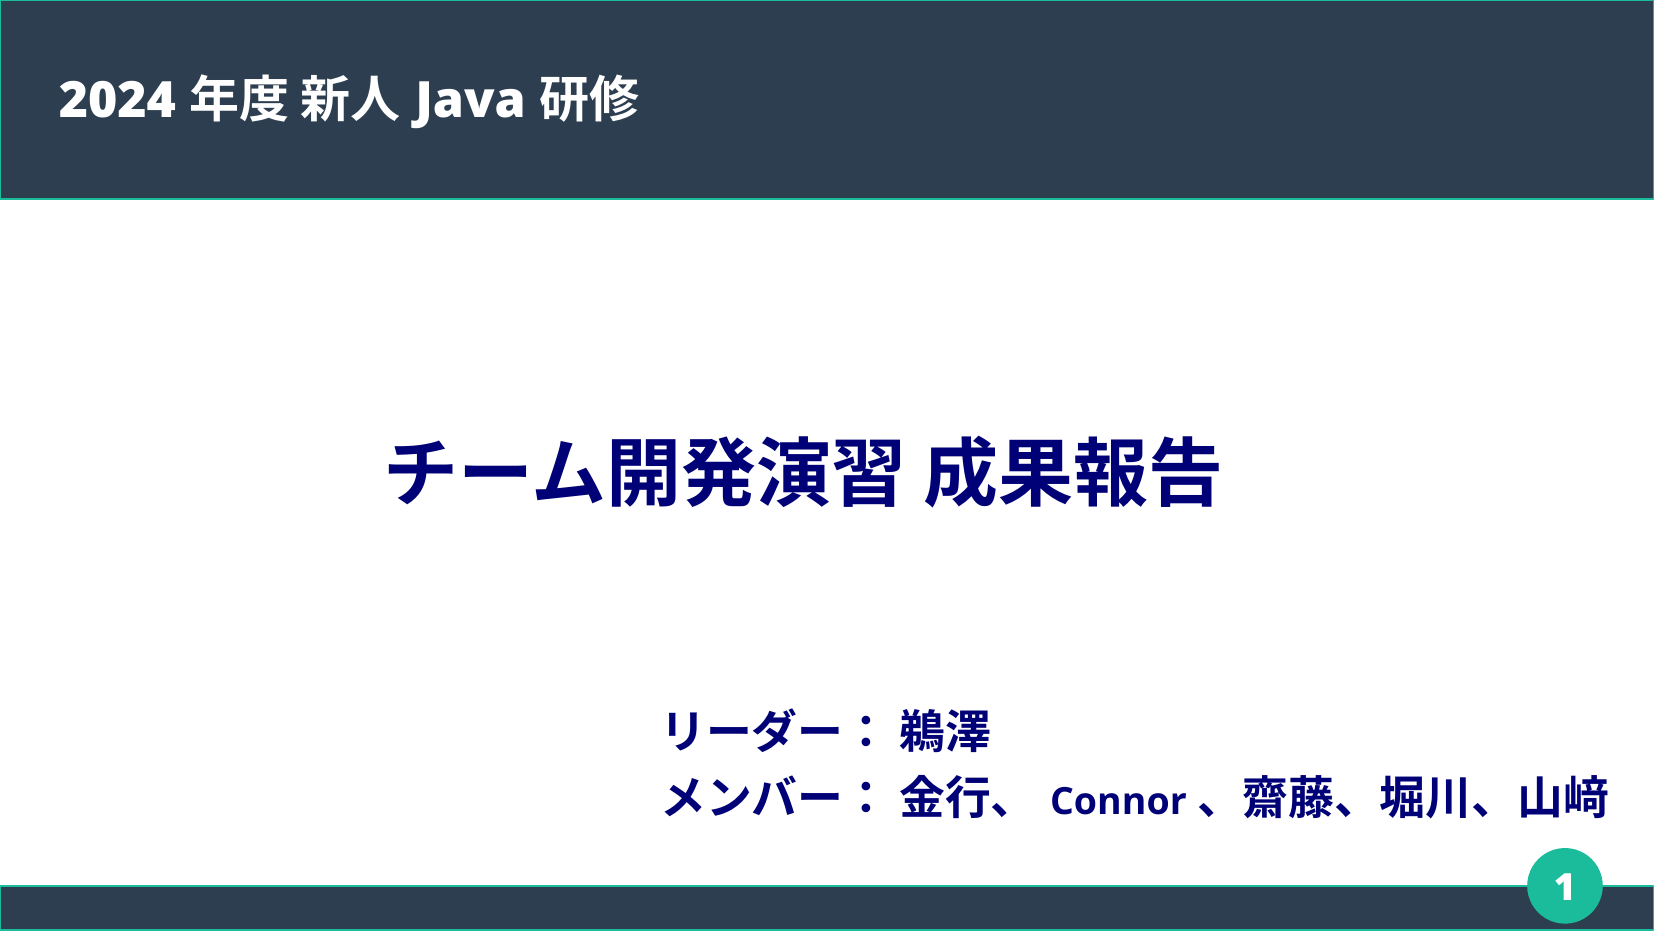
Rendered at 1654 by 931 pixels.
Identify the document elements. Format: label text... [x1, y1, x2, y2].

title 2024年度 新人Java研修 [59, 37, 1595, 156]
text_box リーダー： 鵜澤 メンバー： 金行、Connor、齋藤、堀川、山﨑 [645, 666, 1654, 857]
list チーム開発演習 成果報告 [0, 413, 1536, 591]
